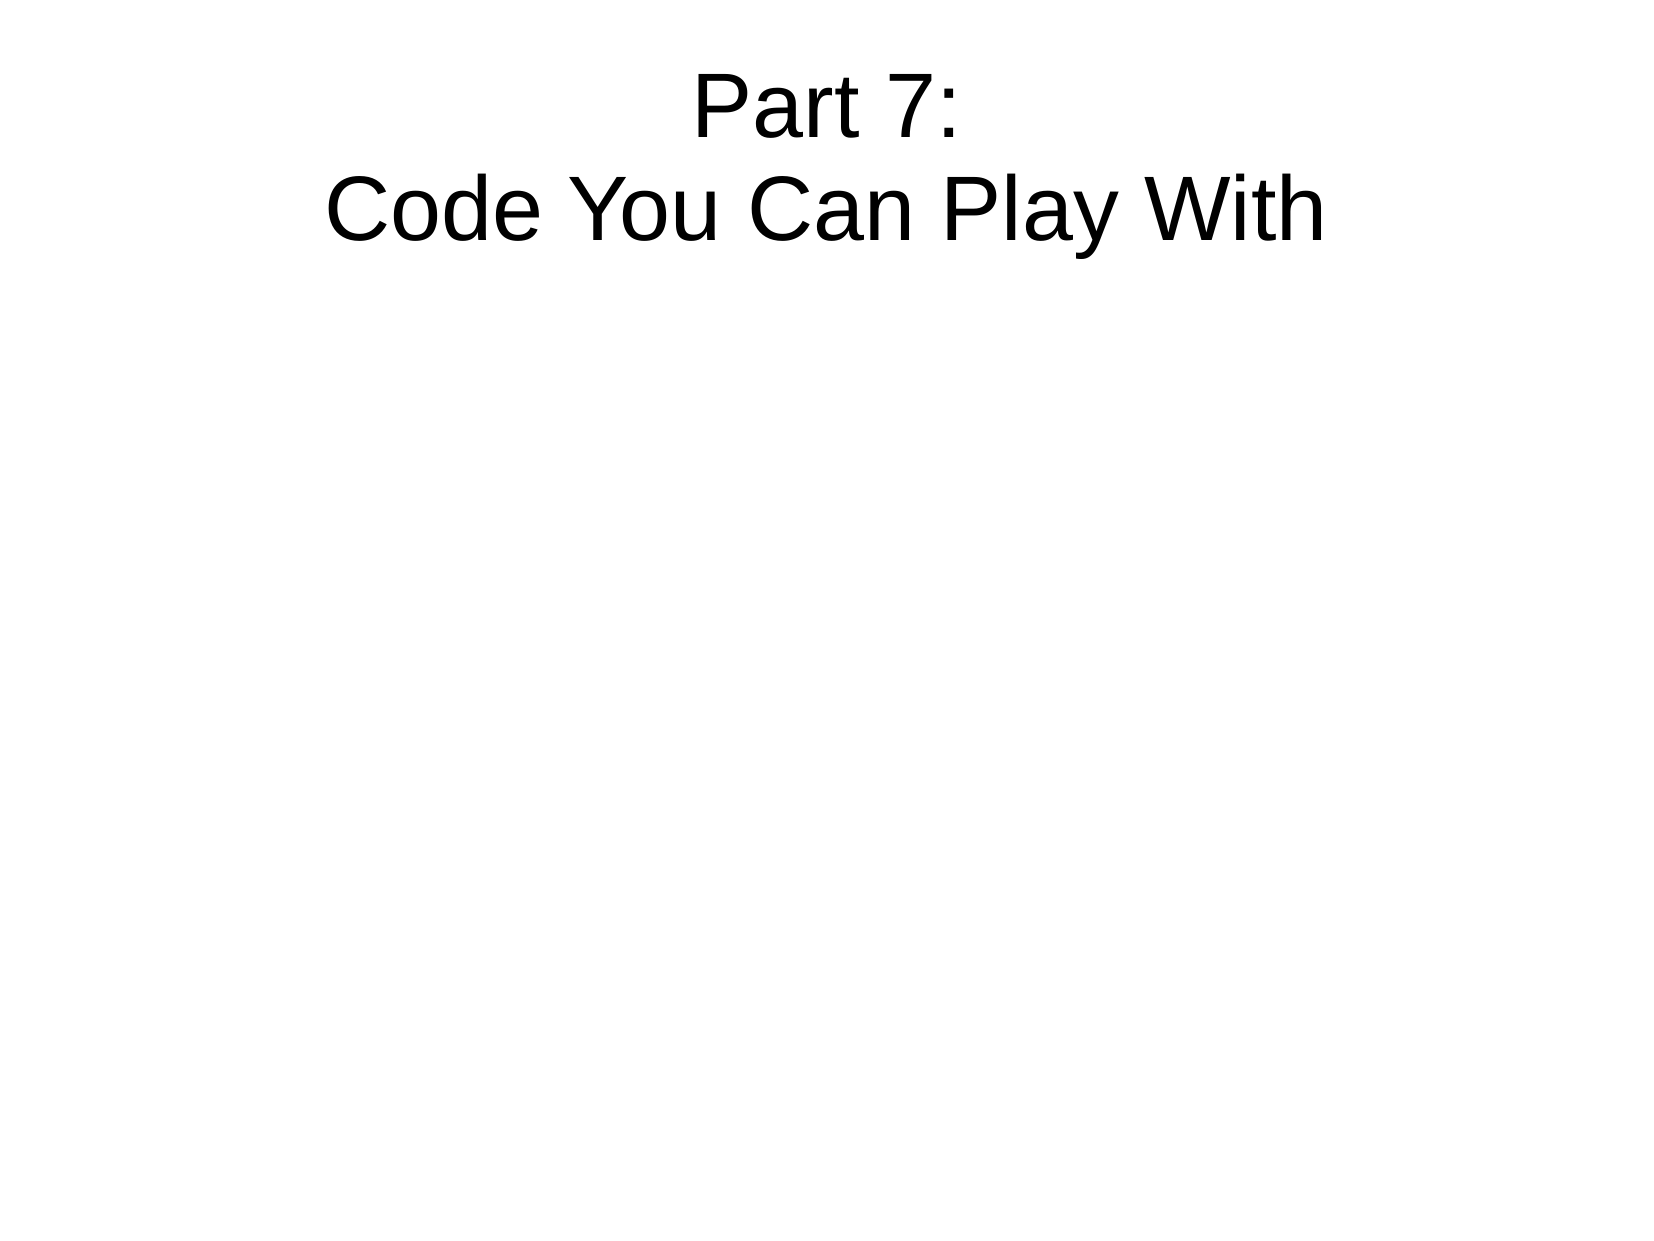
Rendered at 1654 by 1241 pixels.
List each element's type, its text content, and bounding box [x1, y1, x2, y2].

title Part 7: Code You Can Play With [82, 30, 1571, 286]
